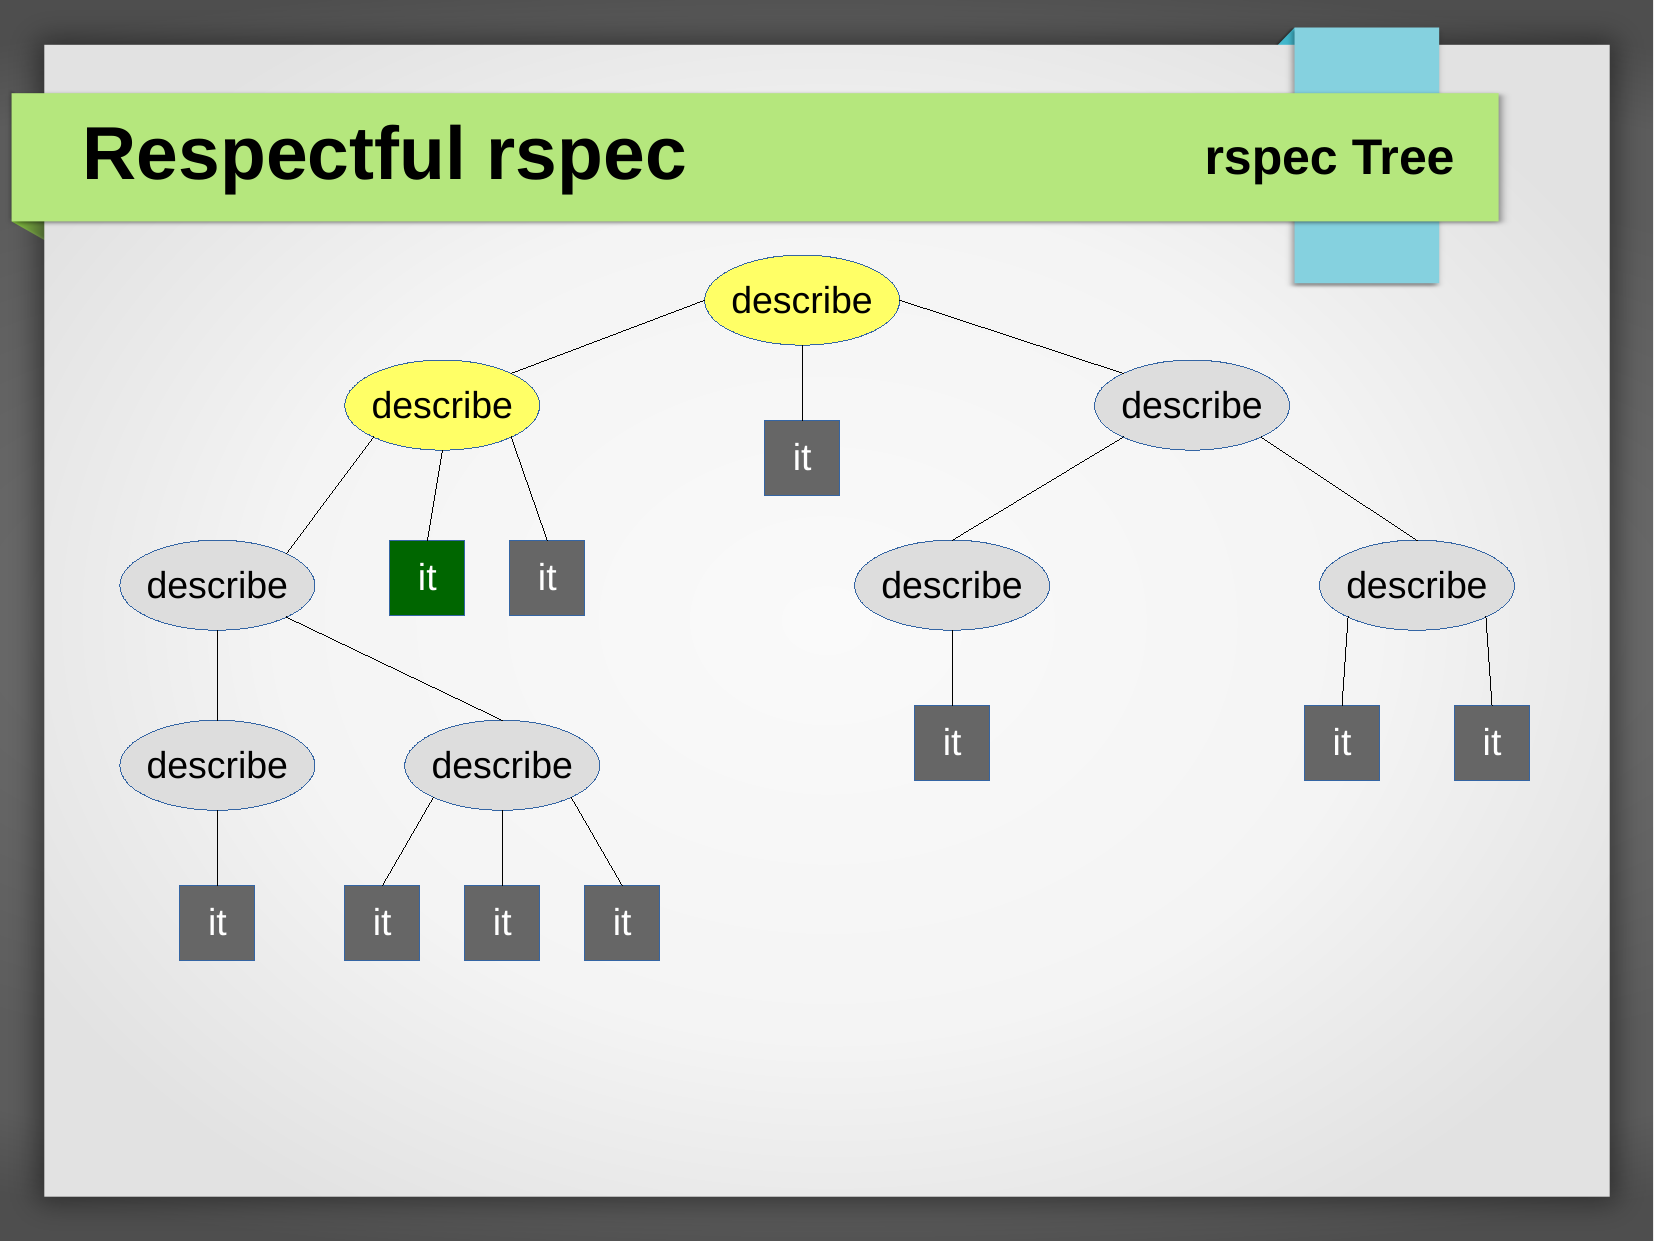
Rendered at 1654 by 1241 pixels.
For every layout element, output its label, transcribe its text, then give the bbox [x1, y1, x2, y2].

text_box describe [119, 720, 315, 811]
text_box it [1454, 705, 1530, 781]
text_box it [179, 885, 255, 961]
text_box describe [404, 720, 600, 811]
text_box describe [704, 255, 900, 346]
text_box it [344, 885, 420, 961]
text_box it [389, 540, 465, 616]
title Respectful rspec [82, 94, 705, 213]
text_box describe [854, 540, 1050, 631]
text_box describe [119, 540, 315, 631]
picture [0, 0, 1654, 1241]
text_box it [764, 420, 840, 496]
text_box it [1304, 705, 1380, 781]
text_box describe [344, 360, 540, 451]
text_box it [584, 885, 660, 961]
text_box it [914, 705, 990, 781]
text_box it [464, 885, 540, 961]
text_box it [509, 540, 585, 616]
text_box describe [1319, 540, 1515, 631]
text_box describe [1094, 360, 1290, 451]
title rspec Tree [869, 97, 1455, 216]
